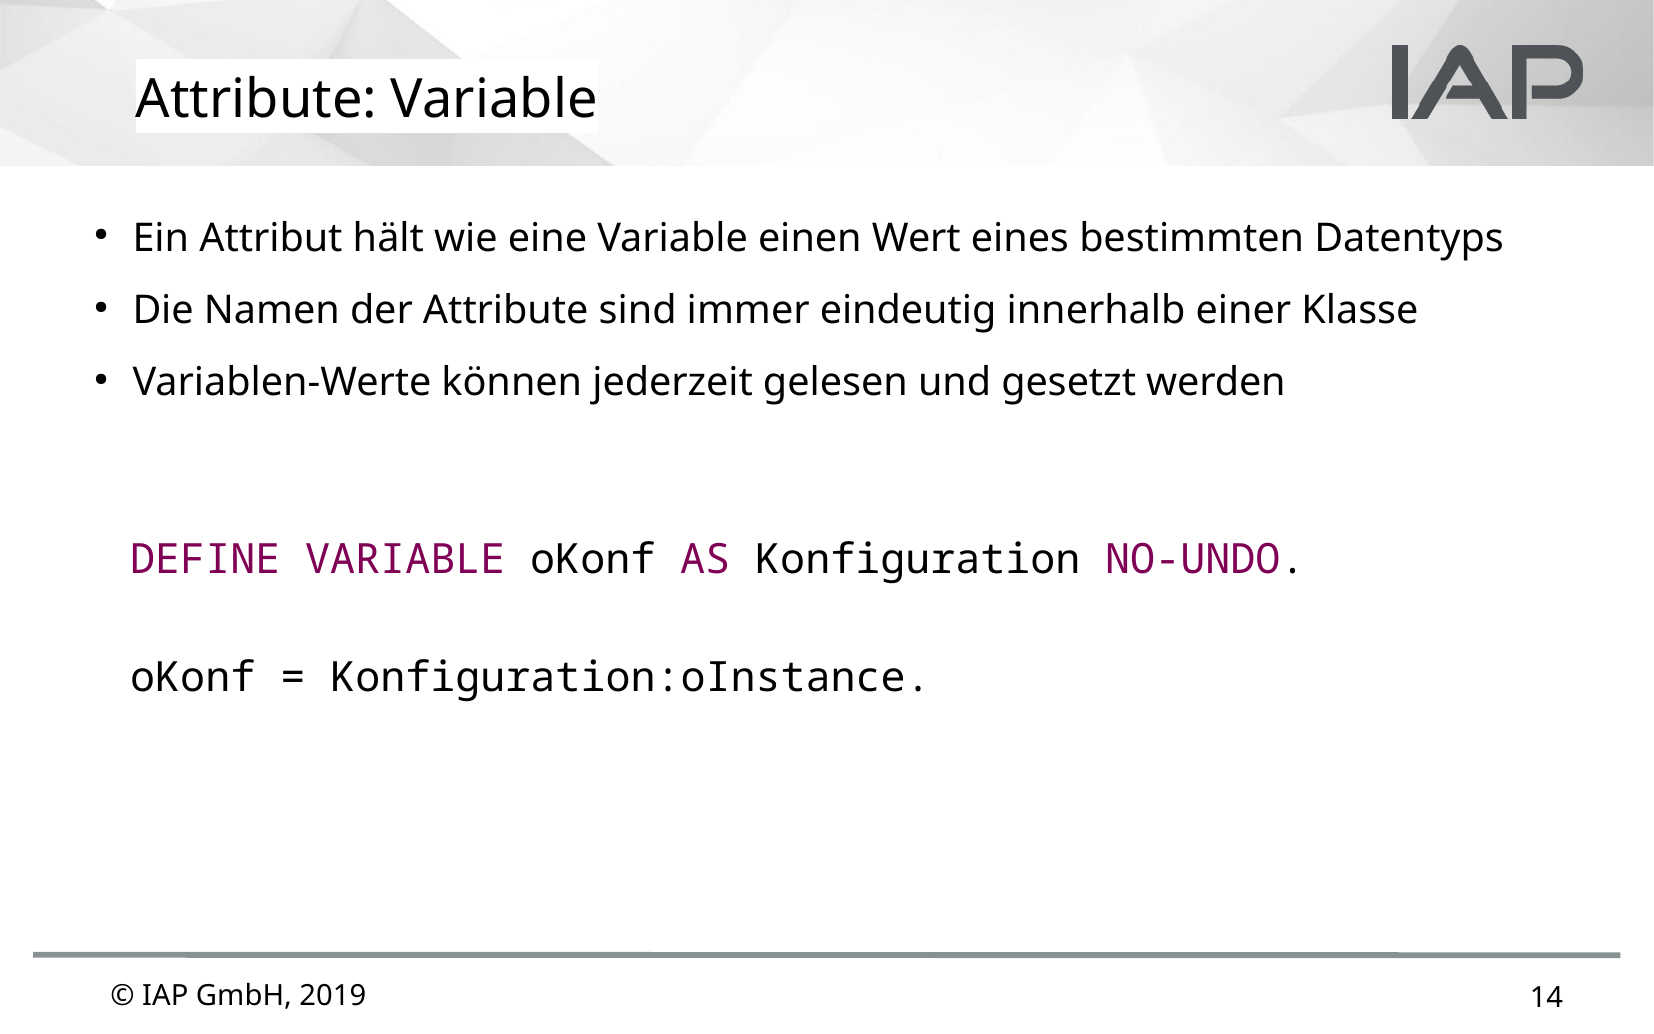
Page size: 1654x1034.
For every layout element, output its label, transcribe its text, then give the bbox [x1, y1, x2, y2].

list DEFINE VARIABLE oKonf AS Konfiguration NO-UNDO. oKonf = Konfiguration:oInstance. [130, 528, 1619, 848]
title Attribute: Variable [135, 41, 1264, 152]
list Ein Attribut hält wie eine Variable einen Wert eines bestimmten Datentyps Die Namen der Attribute sind immer eindeutig innerhalb einer Klasse Variablen-Werte können jederzeit gelesen und gesetzt werden [76, 200, 1589, 556]
picture [0, 0, 1654, 166]
